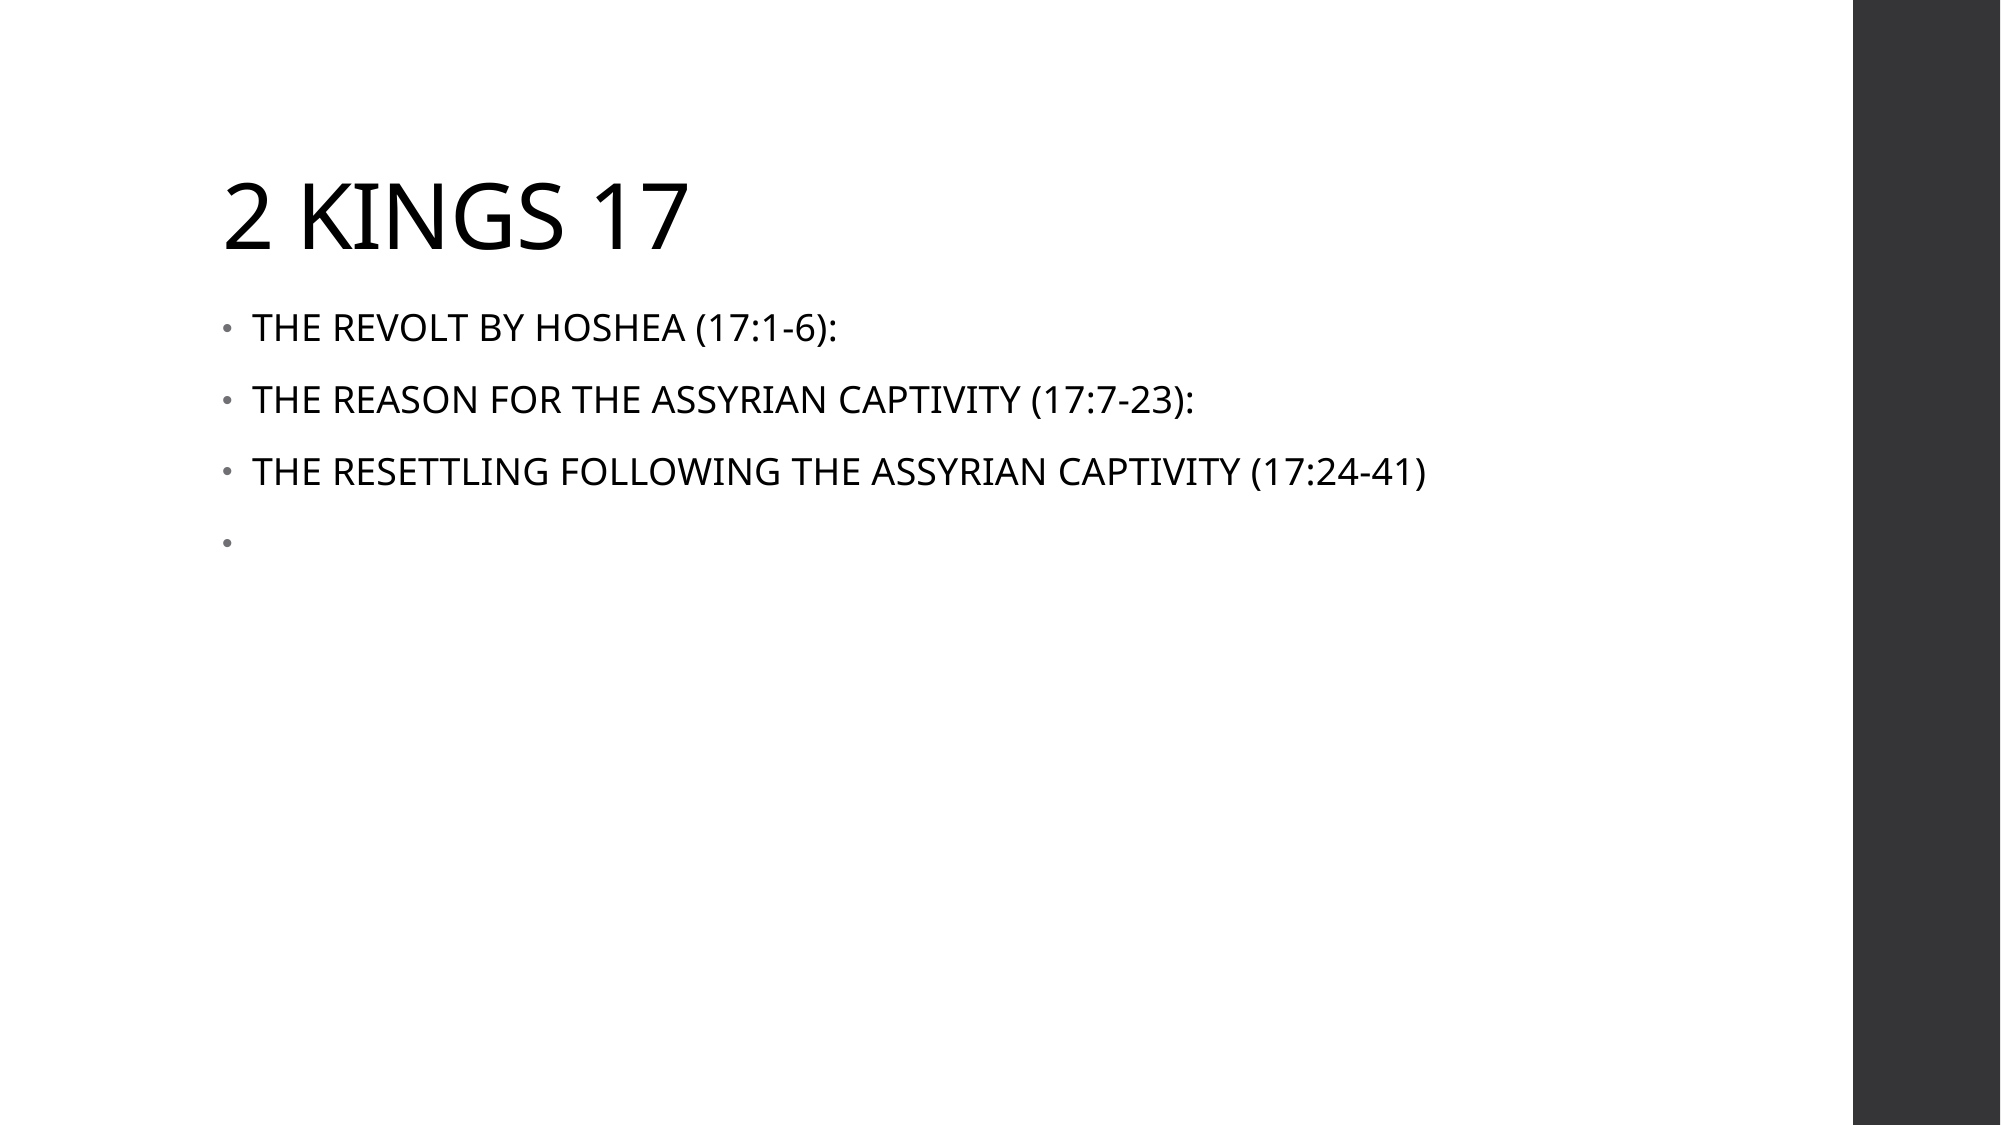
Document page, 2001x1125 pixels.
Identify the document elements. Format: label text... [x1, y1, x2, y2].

list THE REVOLT BY HOSHEA (17:1-6): THE REASON FOR THE ASSYRIAN CAPTIVITY (17:7-23): THE RESETTLING FOLLOWING THE ASSYRIAN CAPTIVITY (17:24-41) [206, 299, 1617, 1014]
title 2 KINGS 17 [206, 60, 1797, 278]
